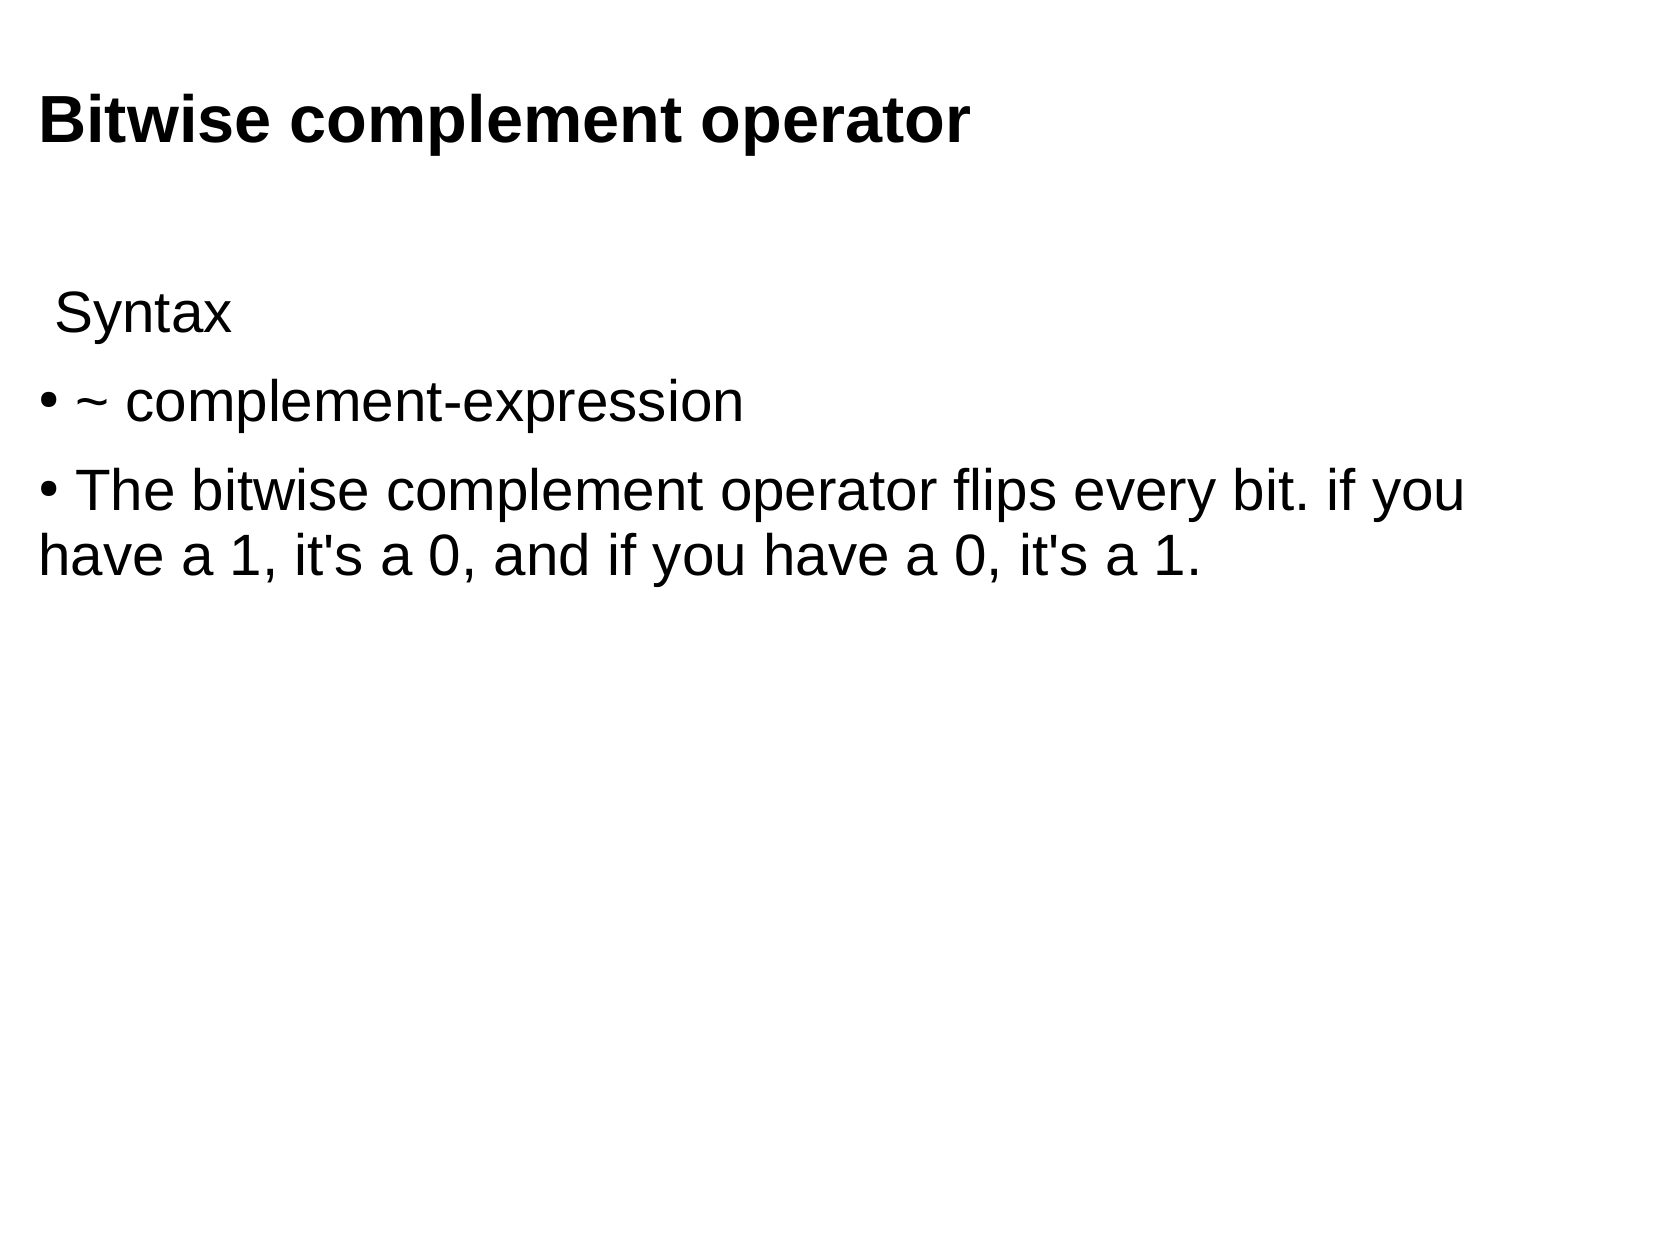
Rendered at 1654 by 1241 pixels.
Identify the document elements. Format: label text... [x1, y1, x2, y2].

text_box Bitwise complement operator Syntax ~ complement-expression The bitwise complement operator flips every bit. if you have a 1, it's a 0, and if you have a 0, it's a 1. [23, 75, 1576, 1201]
